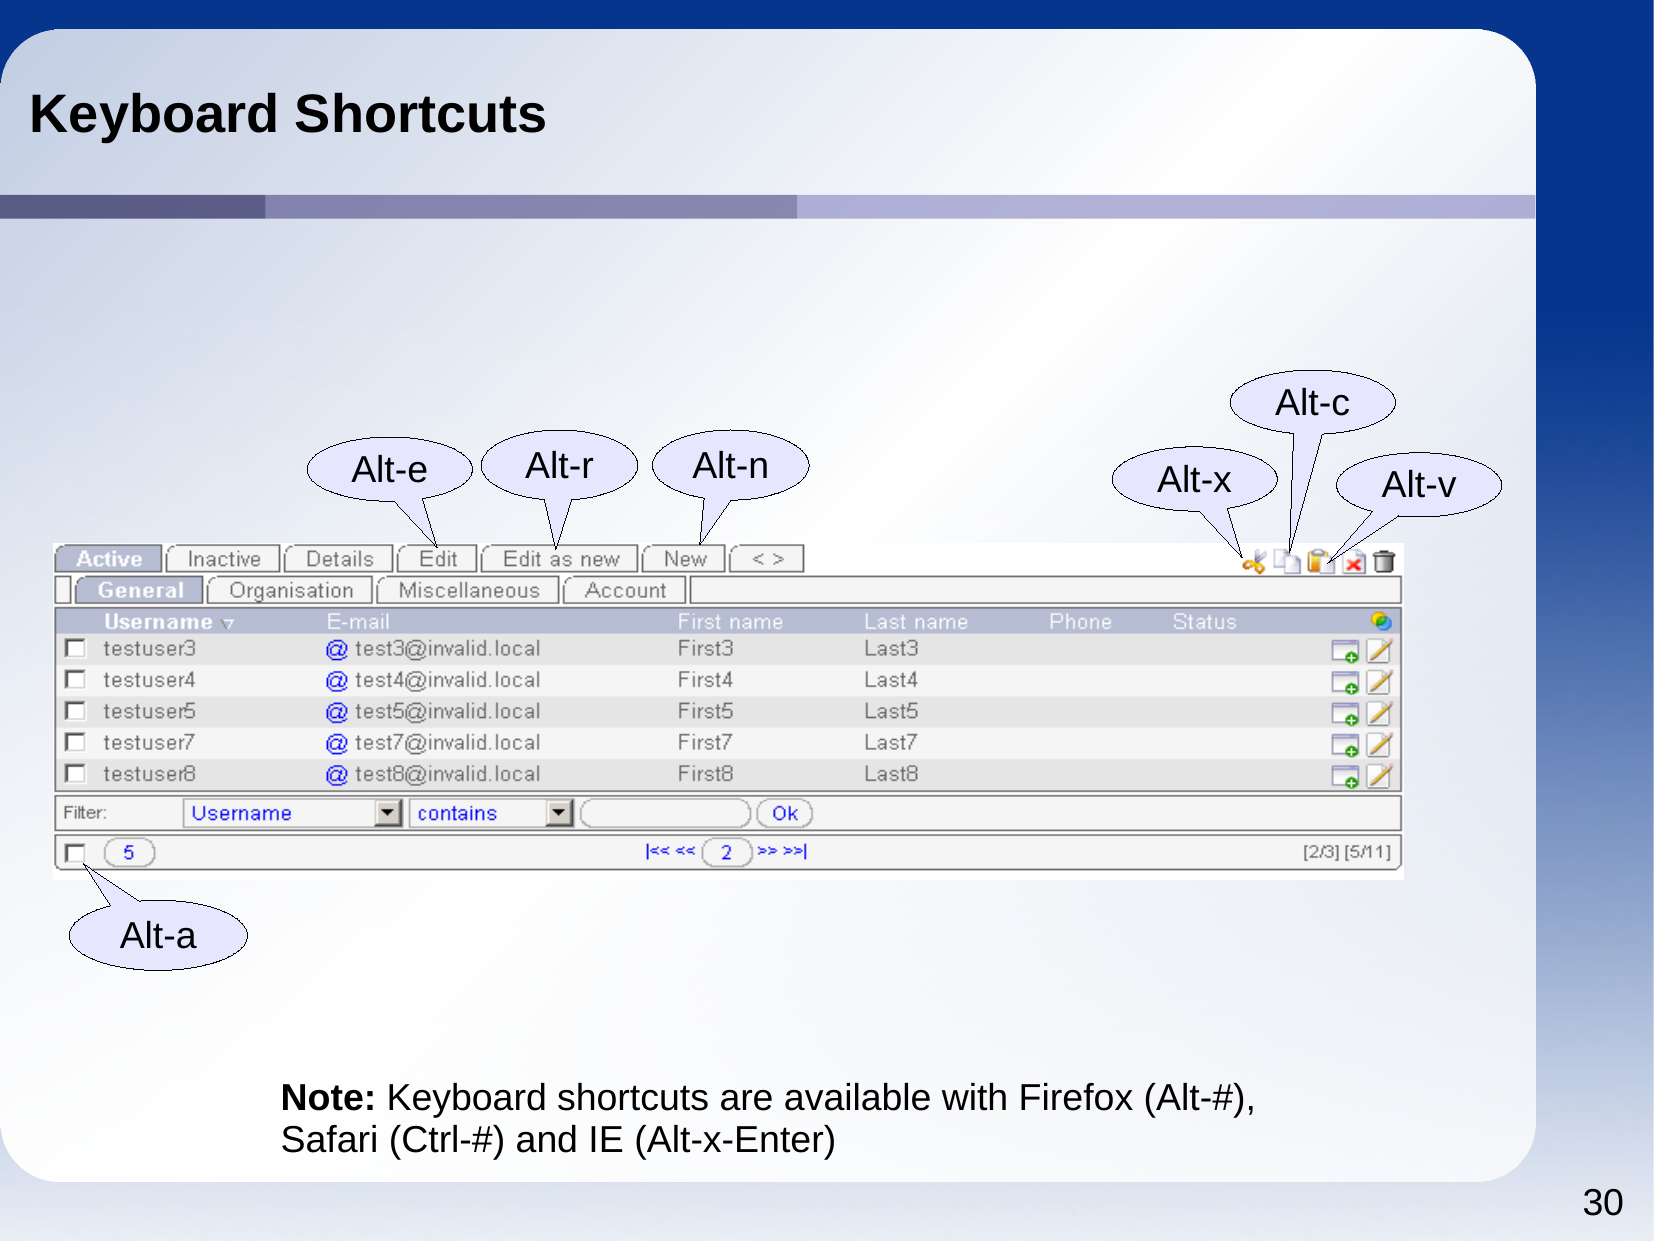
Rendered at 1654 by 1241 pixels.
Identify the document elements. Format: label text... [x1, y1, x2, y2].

text_box Alt-v [1327, 452, 1502, 564]
text_box Alt-a [69, 863, 248, 971]
text_box Alt-c [1230, 370, 1396, 553]
text_box Alt-e [307, 437, 473, 548]
text_box Alt-x [1112, 446, 1278, 558]
picture [0, 0, 1654, 1241]
title Keyboard Shortcuts [29, 49, 1506, 178]
text_box Alt-r [481, 430, 638, 550]
text_box Note: Keyboard shortcuts are available with Firefox (Alt-#), Safari (Ctrl-#) and IE (Alt-x-Enter) [265, 1068, 1312, 1170]
picture [53, 543, 1404, 880]
text_box Alt-n [652, 429, 810, 545]
